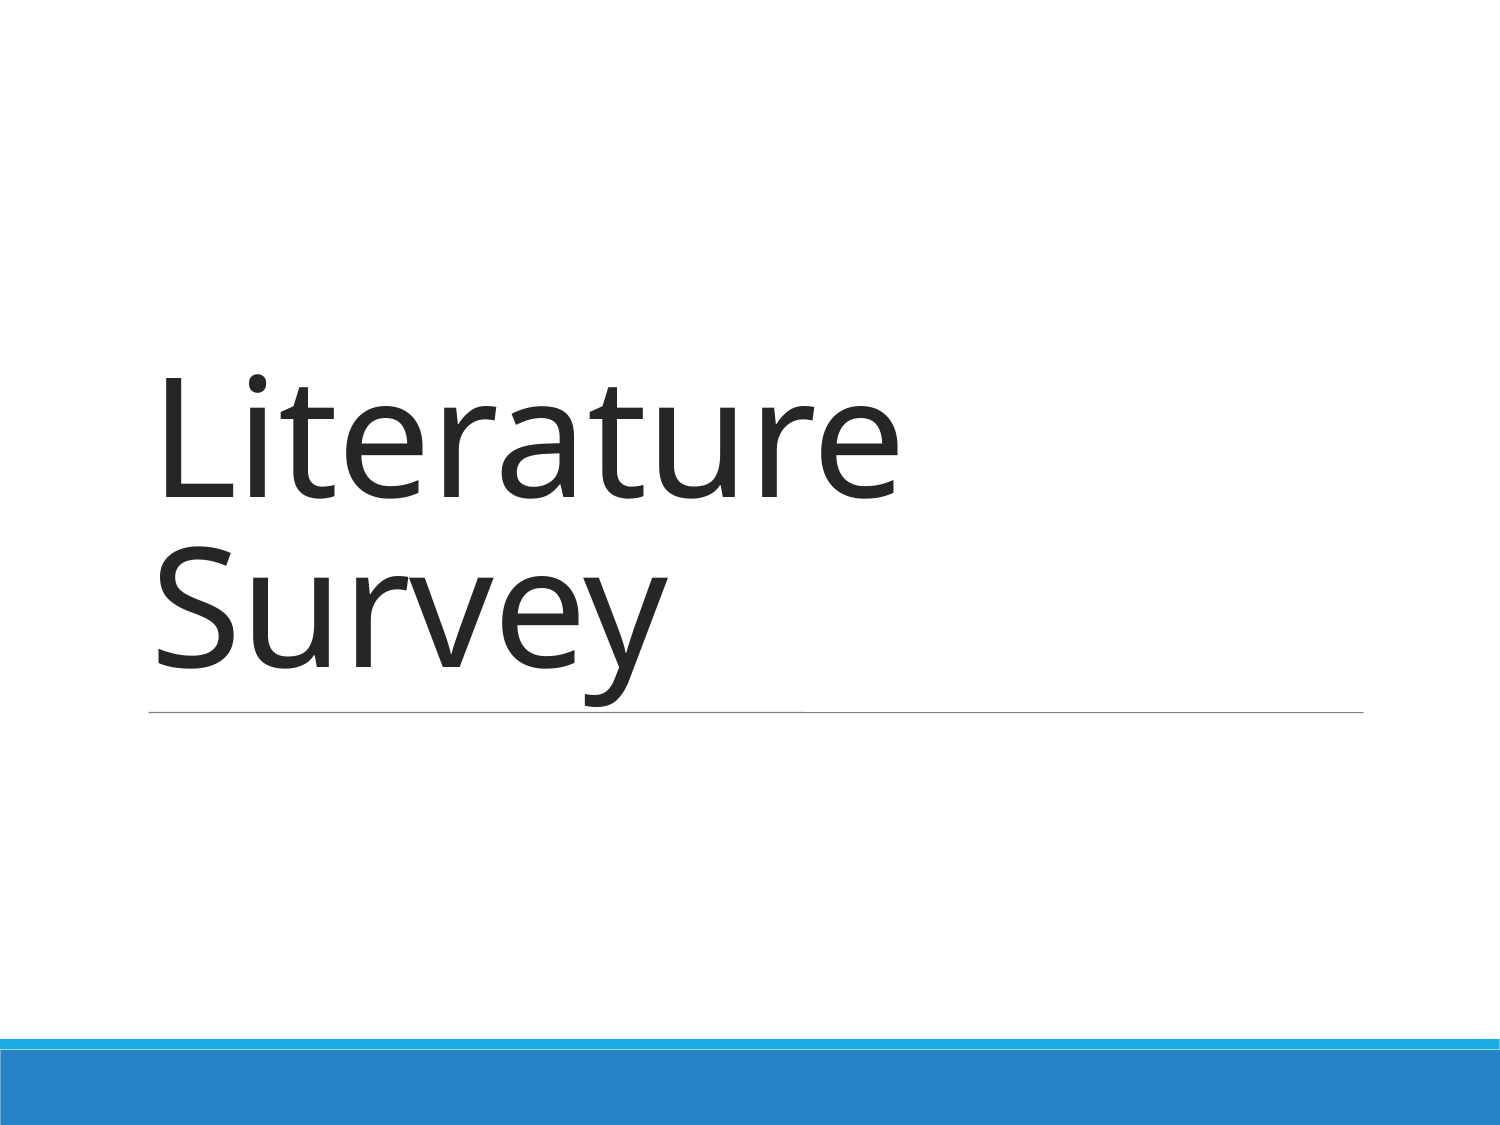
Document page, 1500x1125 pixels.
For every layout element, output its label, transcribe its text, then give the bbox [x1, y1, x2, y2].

title Literature Survey [135, 124, 1373, 710]
